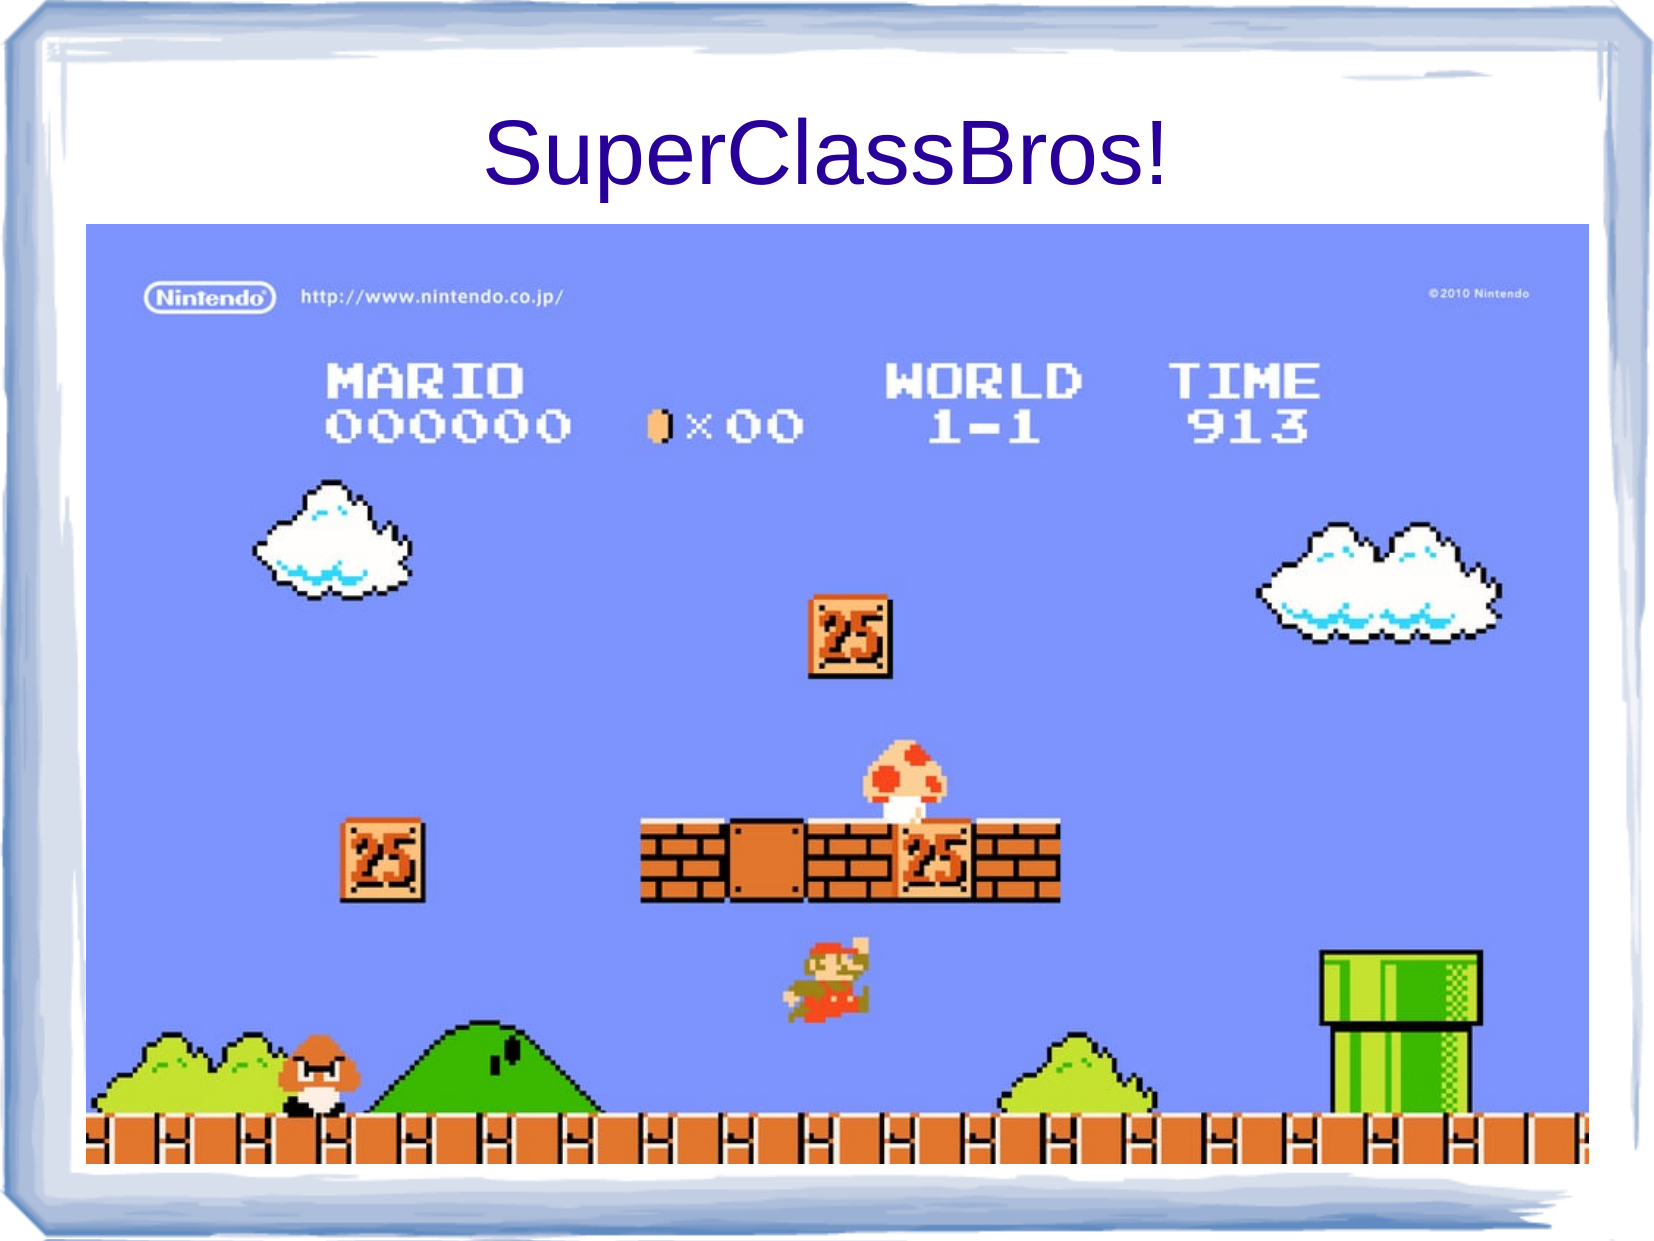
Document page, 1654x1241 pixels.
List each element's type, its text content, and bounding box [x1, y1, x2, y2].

picture [0, 0, 1654, 1241]
title SuperClassBros! [82, 49, 1571, 257]
